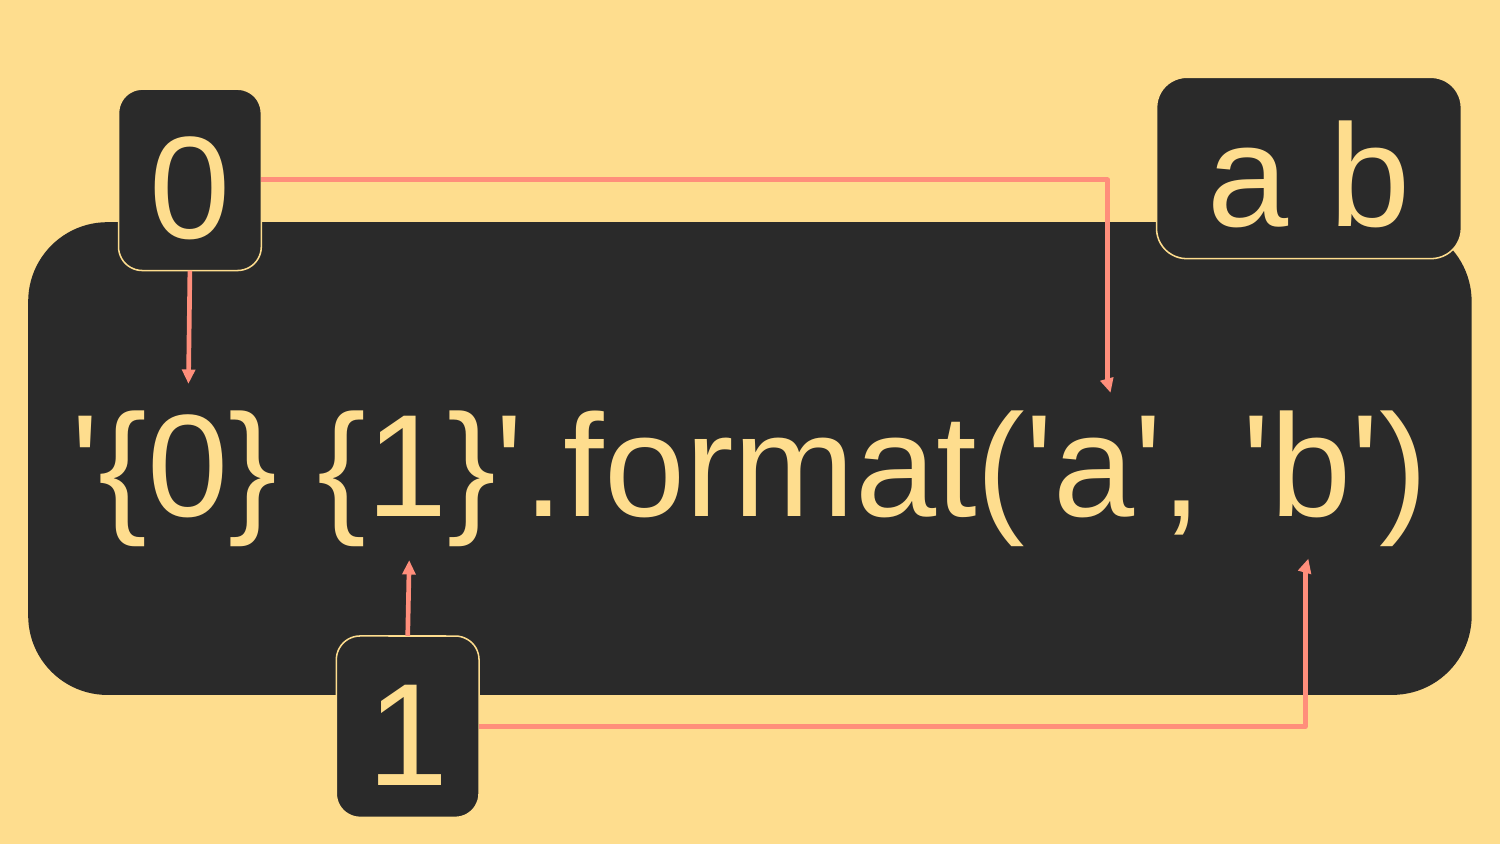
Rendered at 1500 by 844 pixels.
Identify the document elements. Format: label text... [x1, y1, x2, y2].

text_box 0 [118, 89, 262, 271]
text_box 1 [336, 635, 480, 818]
text_box '{0} {1}'.format('a', 'b') [28, 222, 1471, 695]
text_box a b [1156, 77, 1462, 259]
